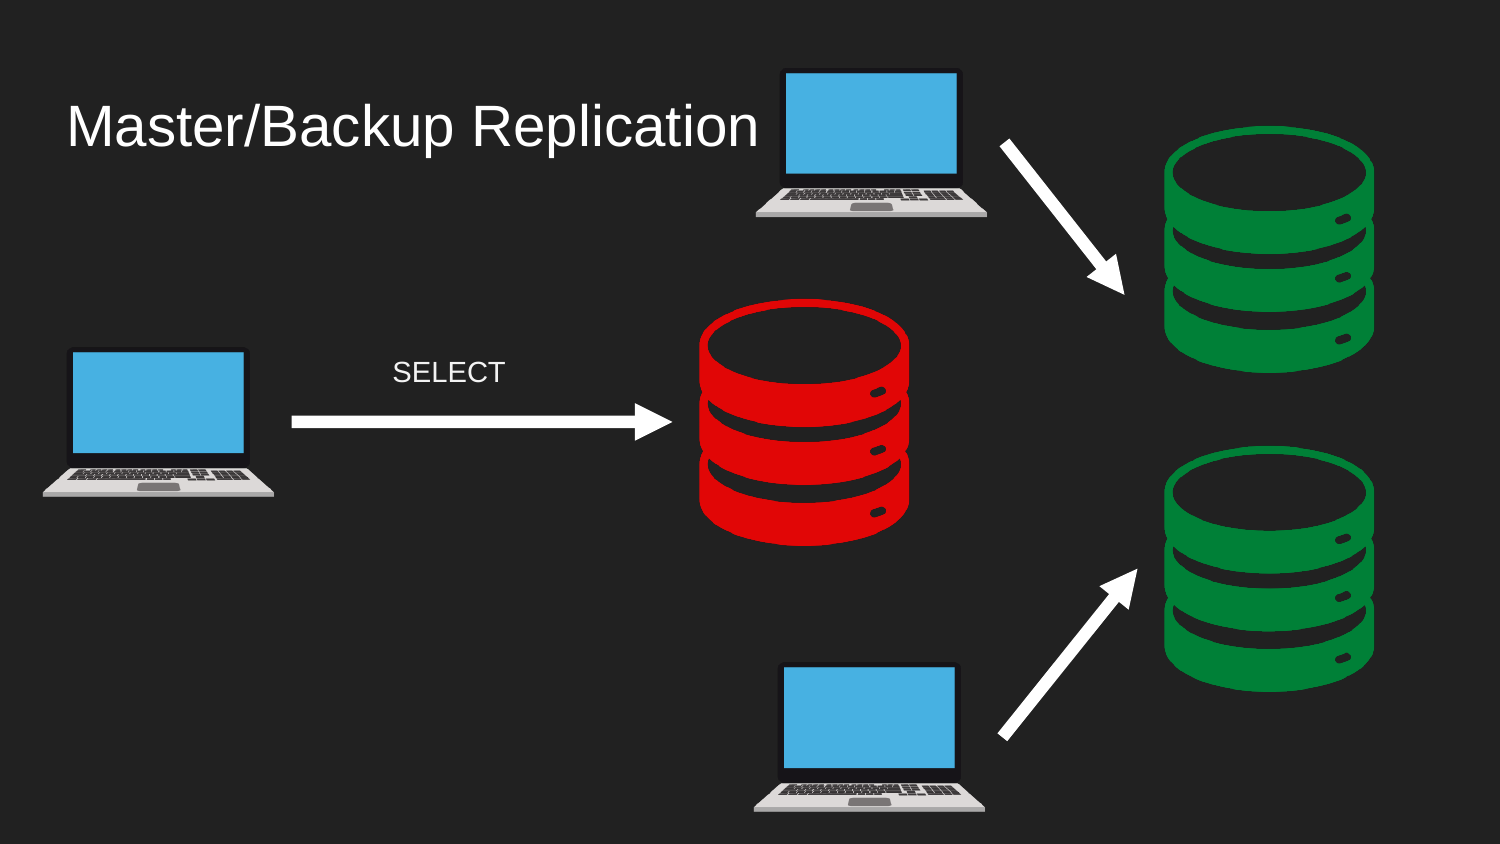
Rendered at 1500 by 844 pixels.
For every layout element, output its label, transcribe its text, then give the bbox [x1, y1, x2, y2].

picture [737, 9, 1005, 276]
picture [1137, 115, 1405, 383]
picture [1137, 435, 1405, 702]
title Master/Backup Replication [51, 72, 737, 167]
title Master/Backup Replication [1005, 72, 1449, 167]
text_box SELECT [305, 338, 594, 398]
picture [735, 603, 1003, 844]
picture [672, 288, 940, 556]
picture [24, 288, 292, 556]
